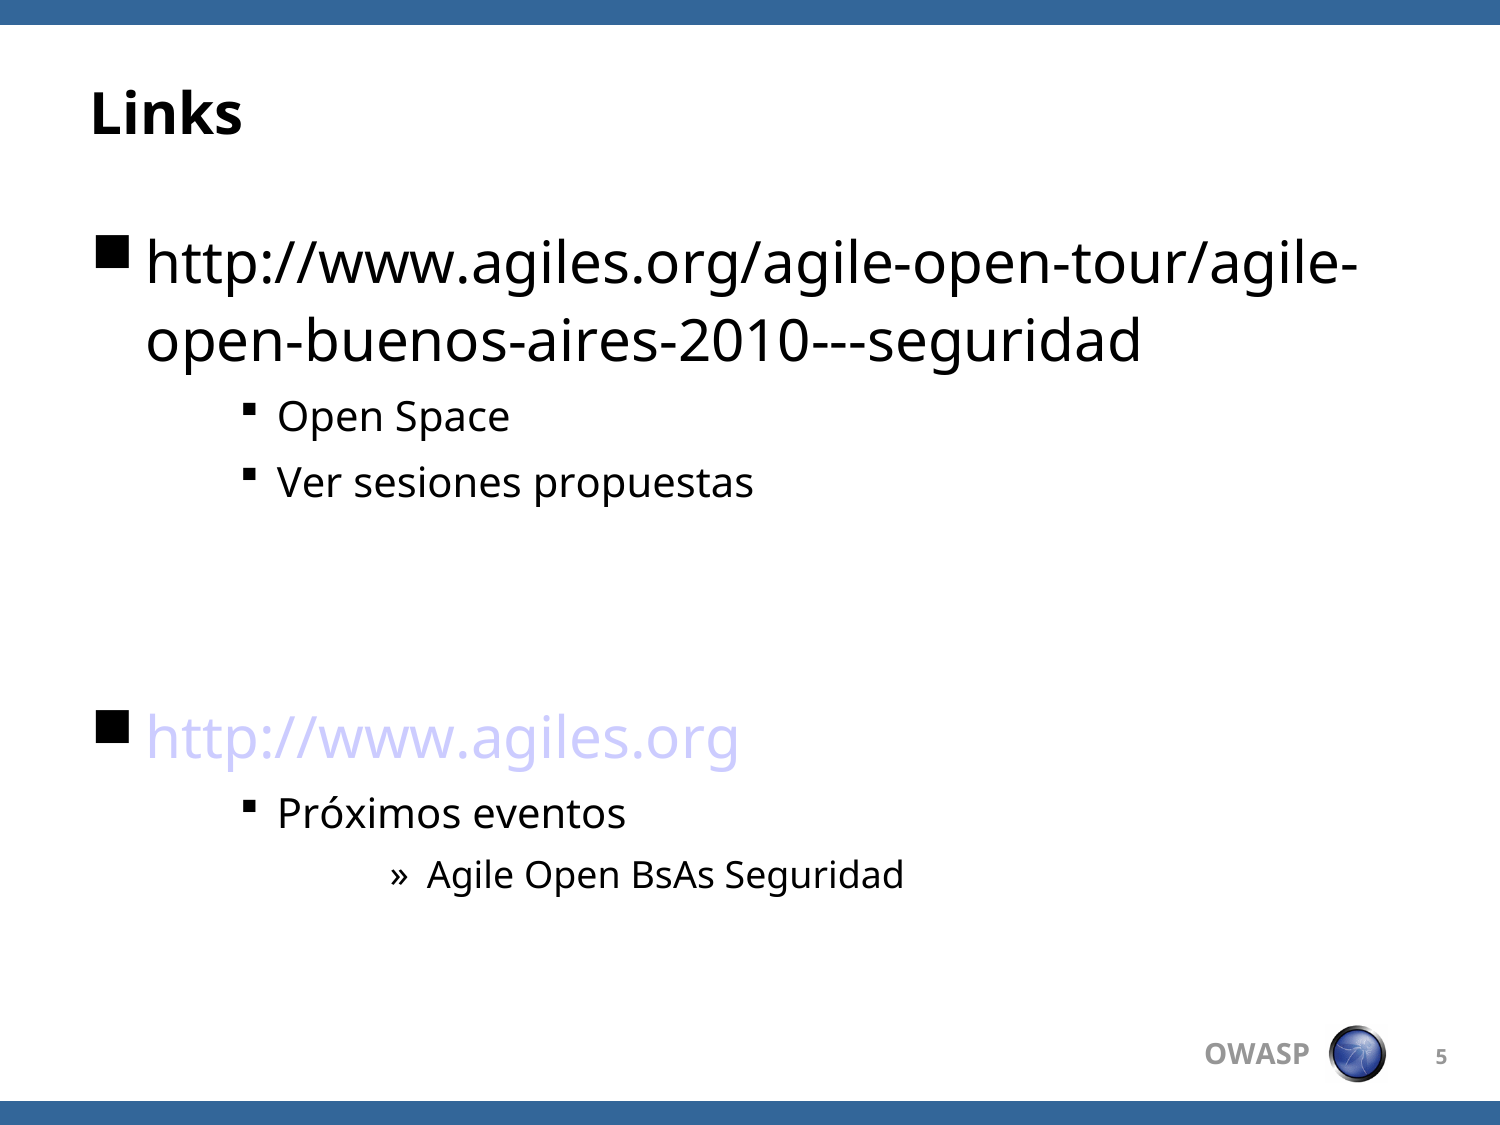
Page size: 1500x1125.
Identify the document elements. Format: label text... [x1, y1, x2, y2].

picture [1325, 1024, 1388, 1083]
list http://www.agiles.org/agile-open-tour/agile-open-buenos-aires-2010---seguridad Open Space Ver sesiones propuestas http://www.agiles.org Próximos eventos Agile Open BsAs Seguridad [75, 212, 1426, 1005]
title Links [75, 37, 1426, 183]
